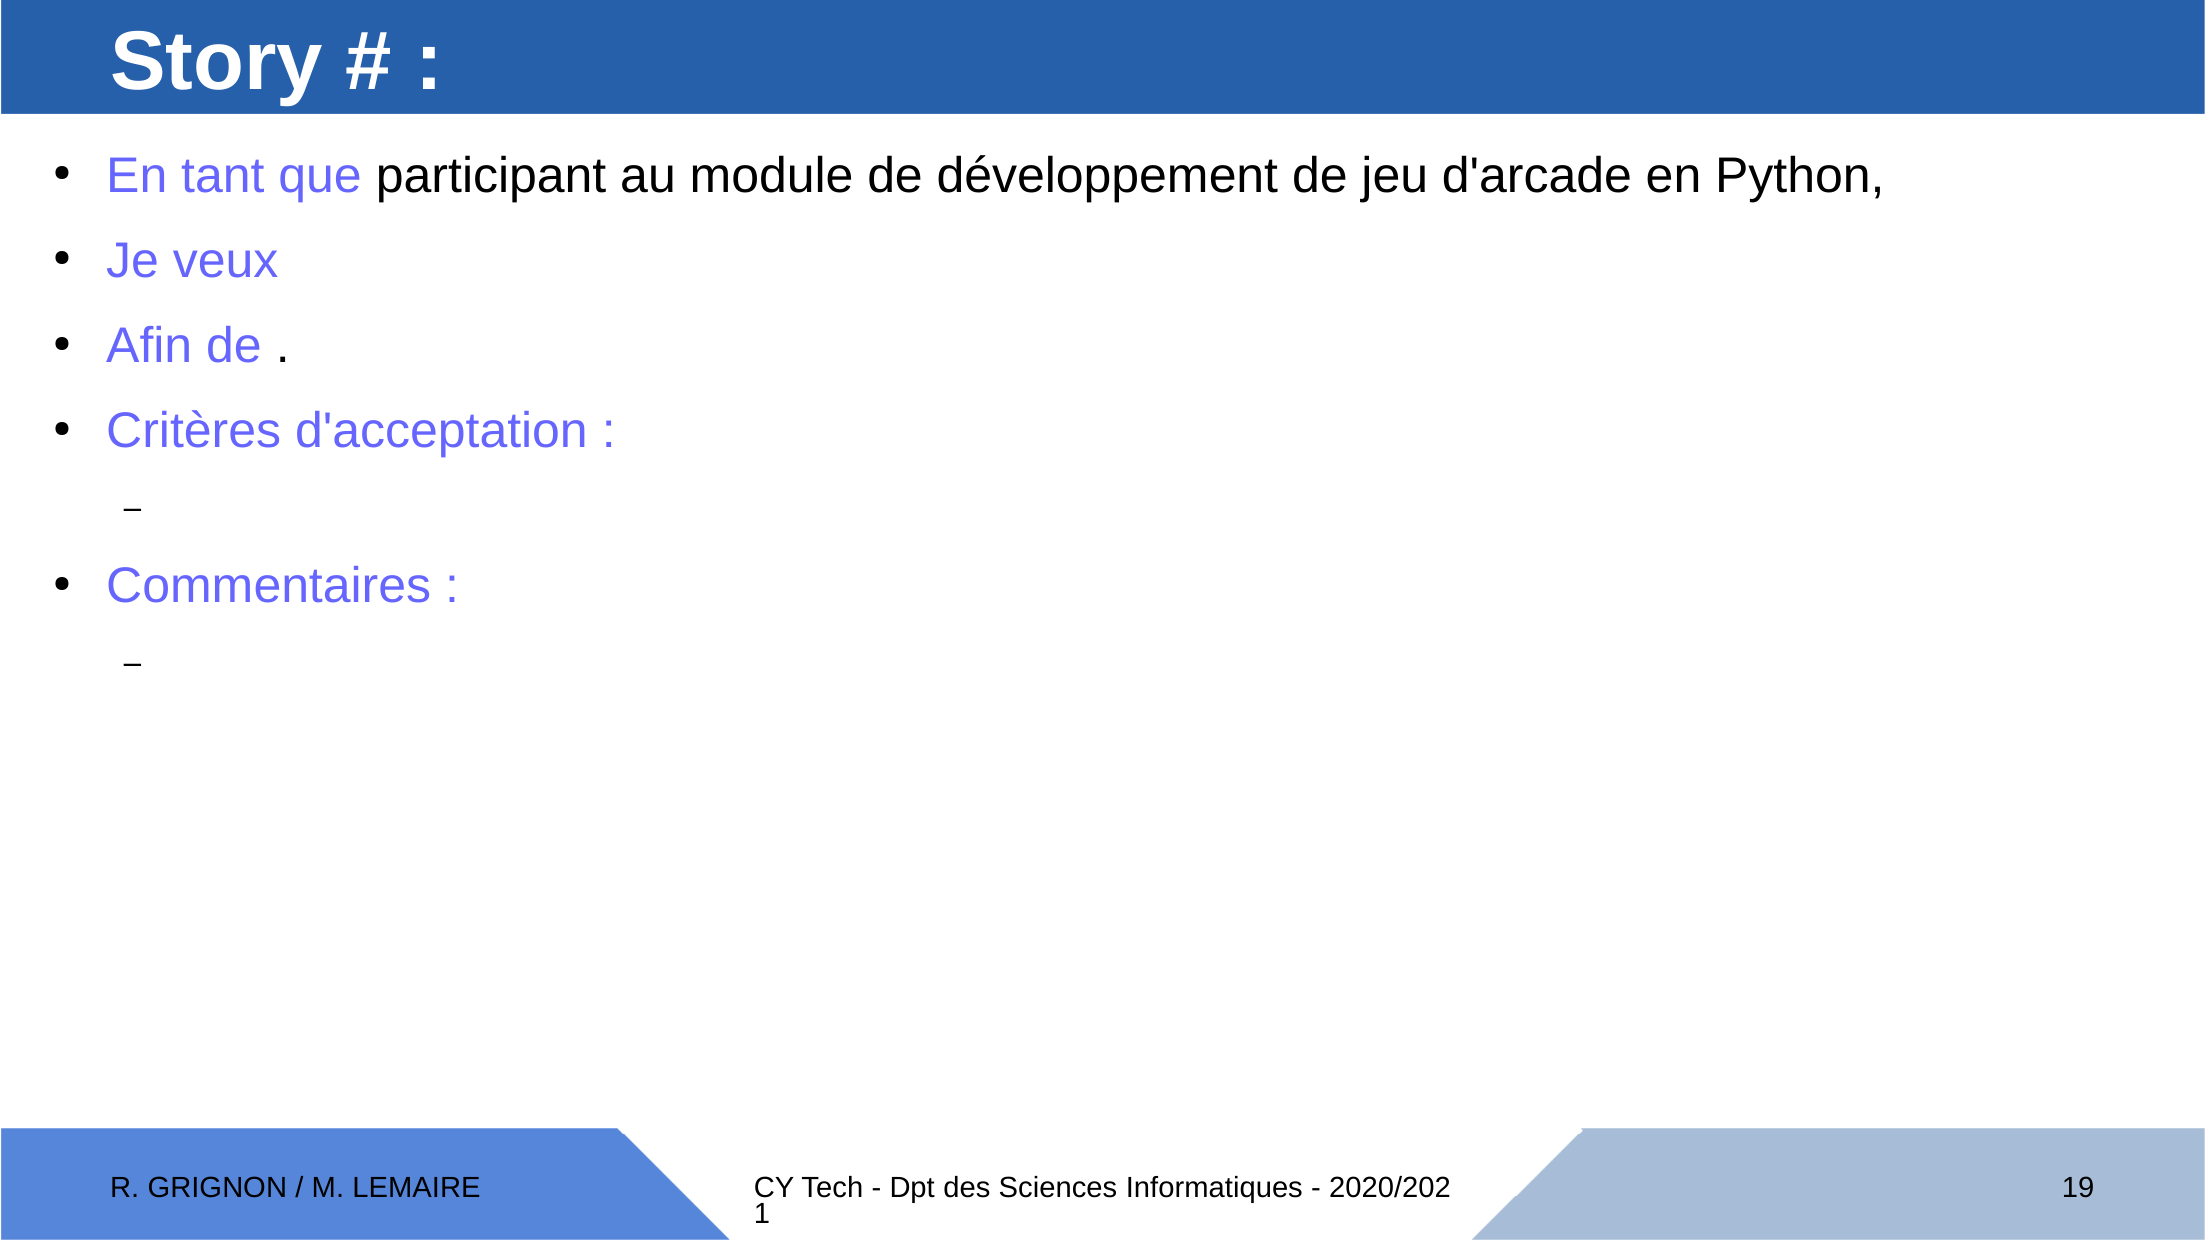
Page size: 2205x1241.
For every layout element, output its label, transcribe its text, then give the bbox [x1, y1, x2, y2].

title Story # : [110, 49, 2095, 217]
picture [0, 0, 2205, 1241]
list En tant que participant au module de développement de jeu d'arcade en Python, Je veux Afin de . Critères d'acceptation : Commentaires : [35, 217, 2186, 1087]
